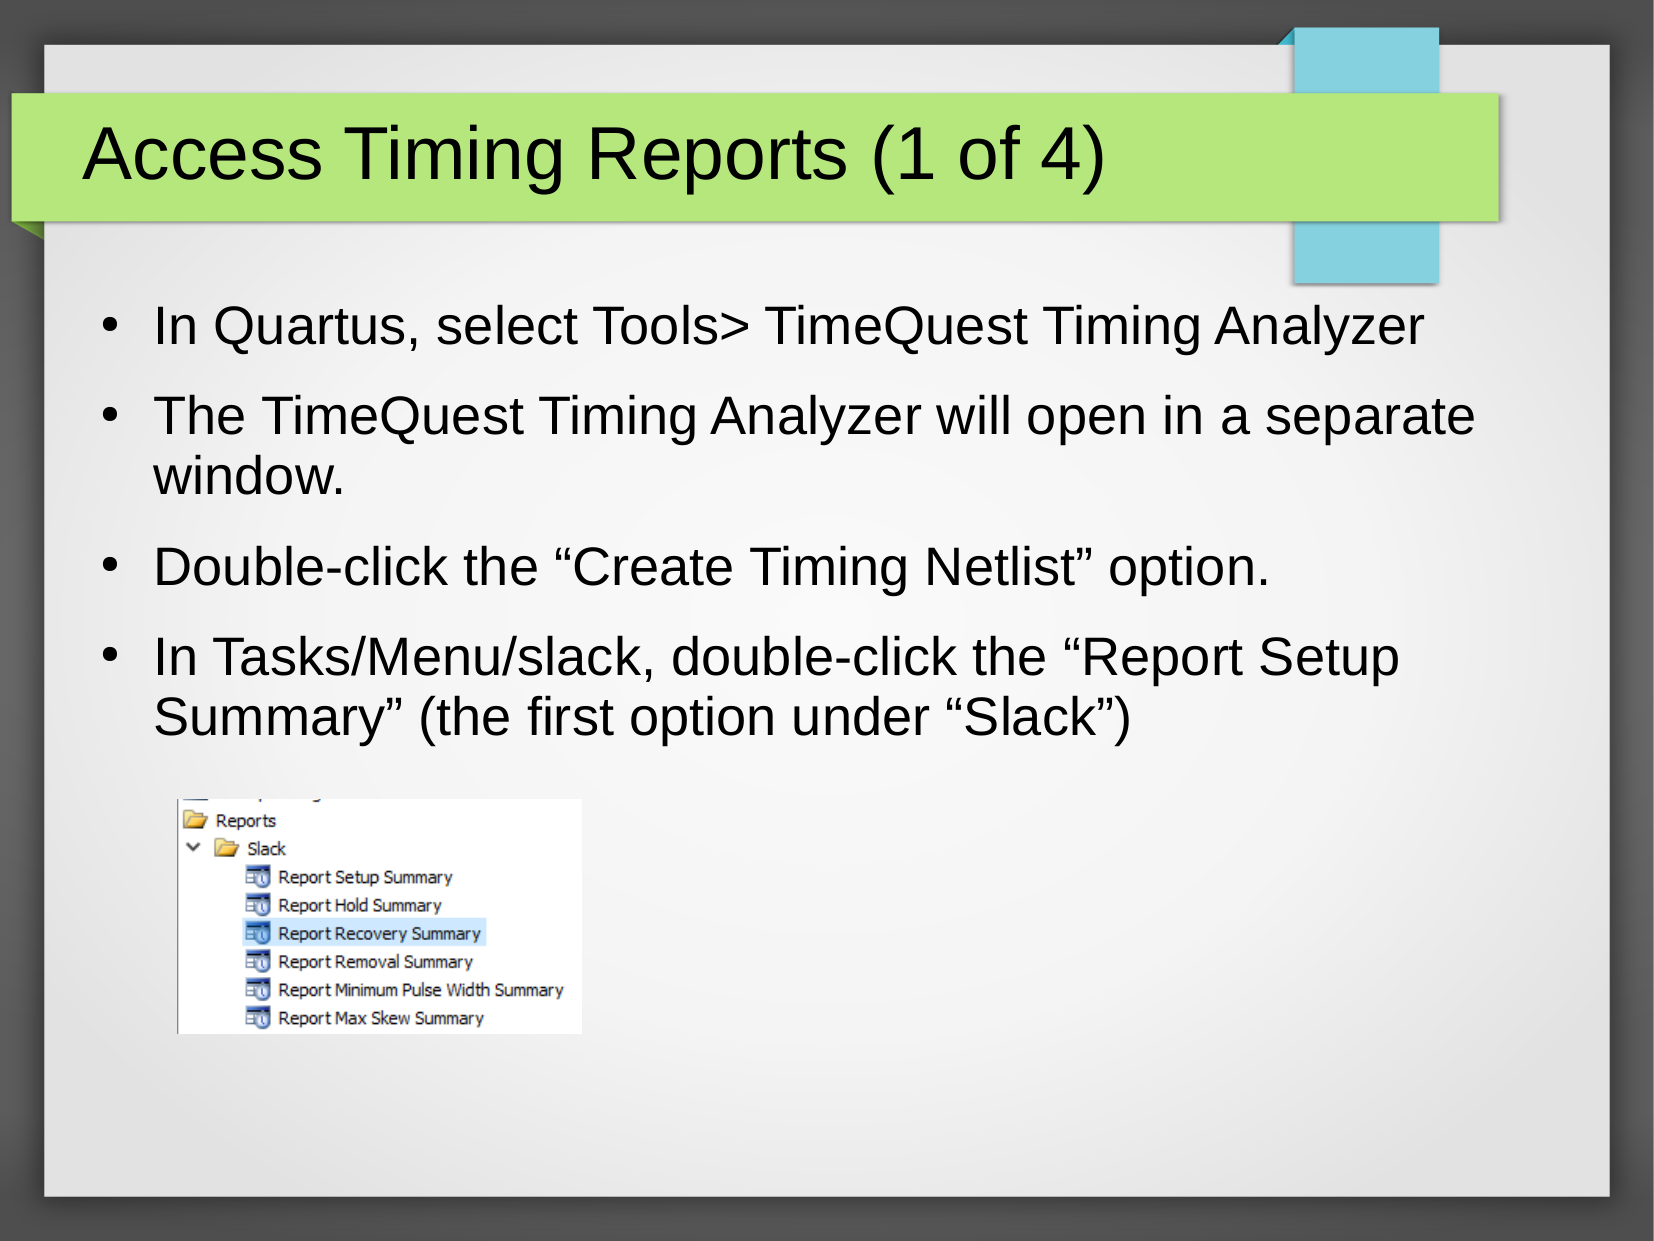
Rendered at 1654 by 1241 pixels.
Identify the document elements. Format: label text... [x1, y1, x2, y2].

picture [0, 0, 1654, 1241]
title Access Timing Reports (1 of 4) [82, 94, 1264, 213]
list In Quartus, select Tools> TimeQuest Timing Analyzer The TimeQuest Timing Analyzer will open in a separate window. Double-click the “Create Timing Netlist” option. In Tasks/Menu/slack, double-click the “Report Setup Summary” (the first option under “Slack”) [82, 295, 1571, 1015]
